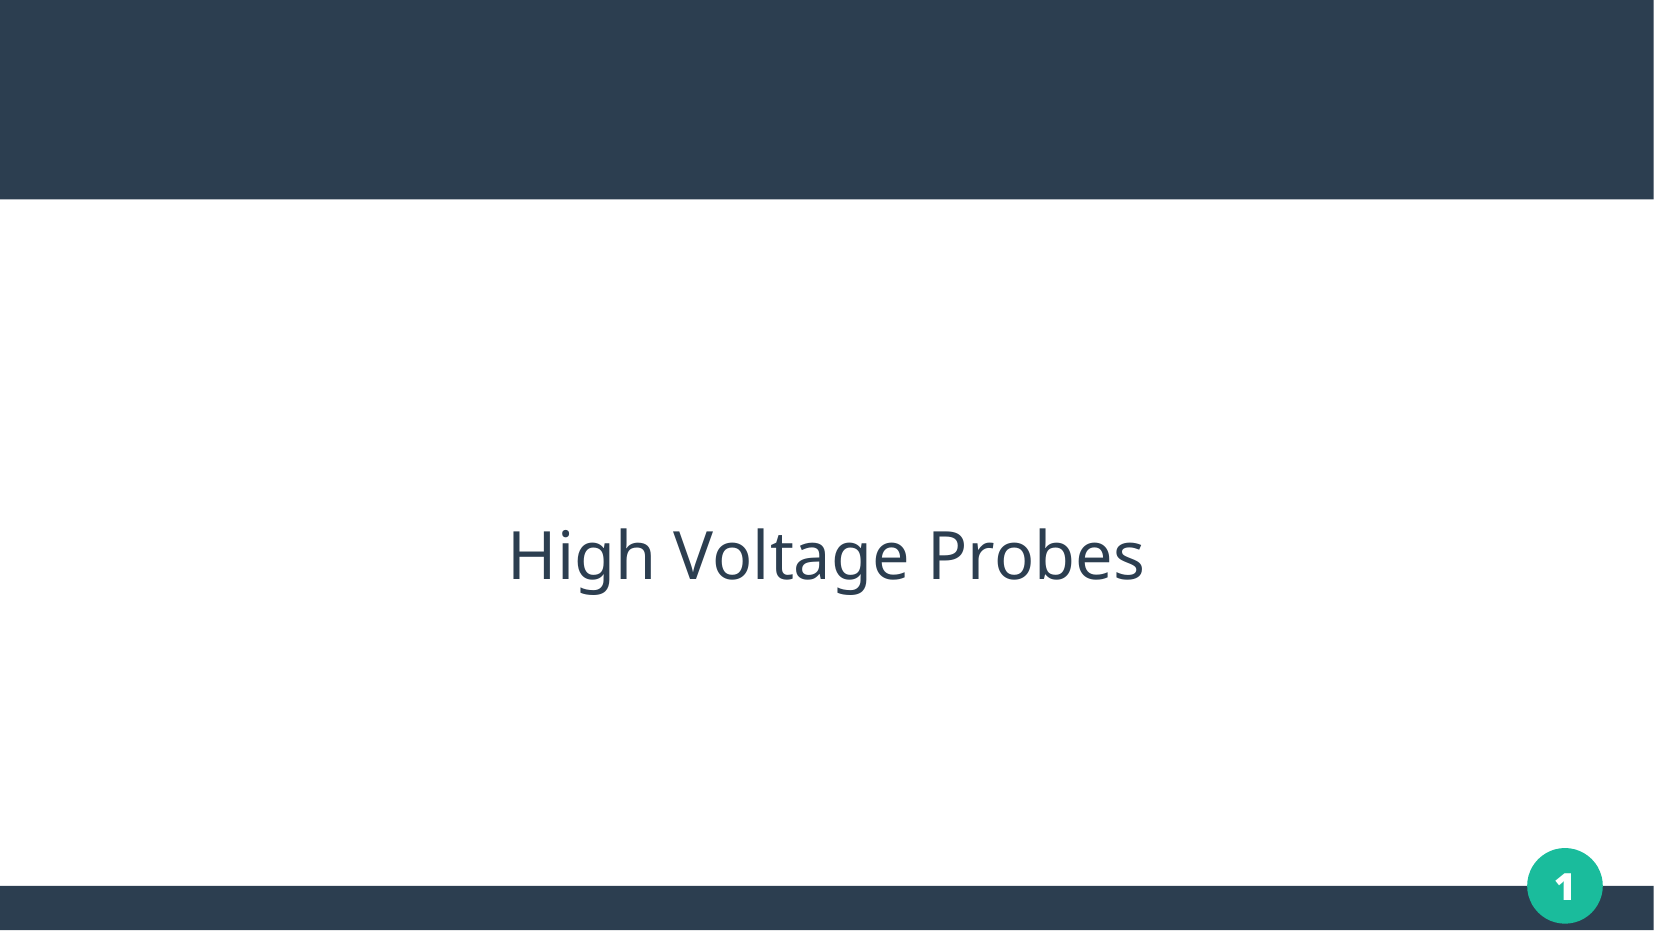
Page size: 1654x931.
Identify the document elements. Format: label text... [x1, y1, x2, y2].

subtitle High Voltage Probes [59, 243, 1595, 864]
